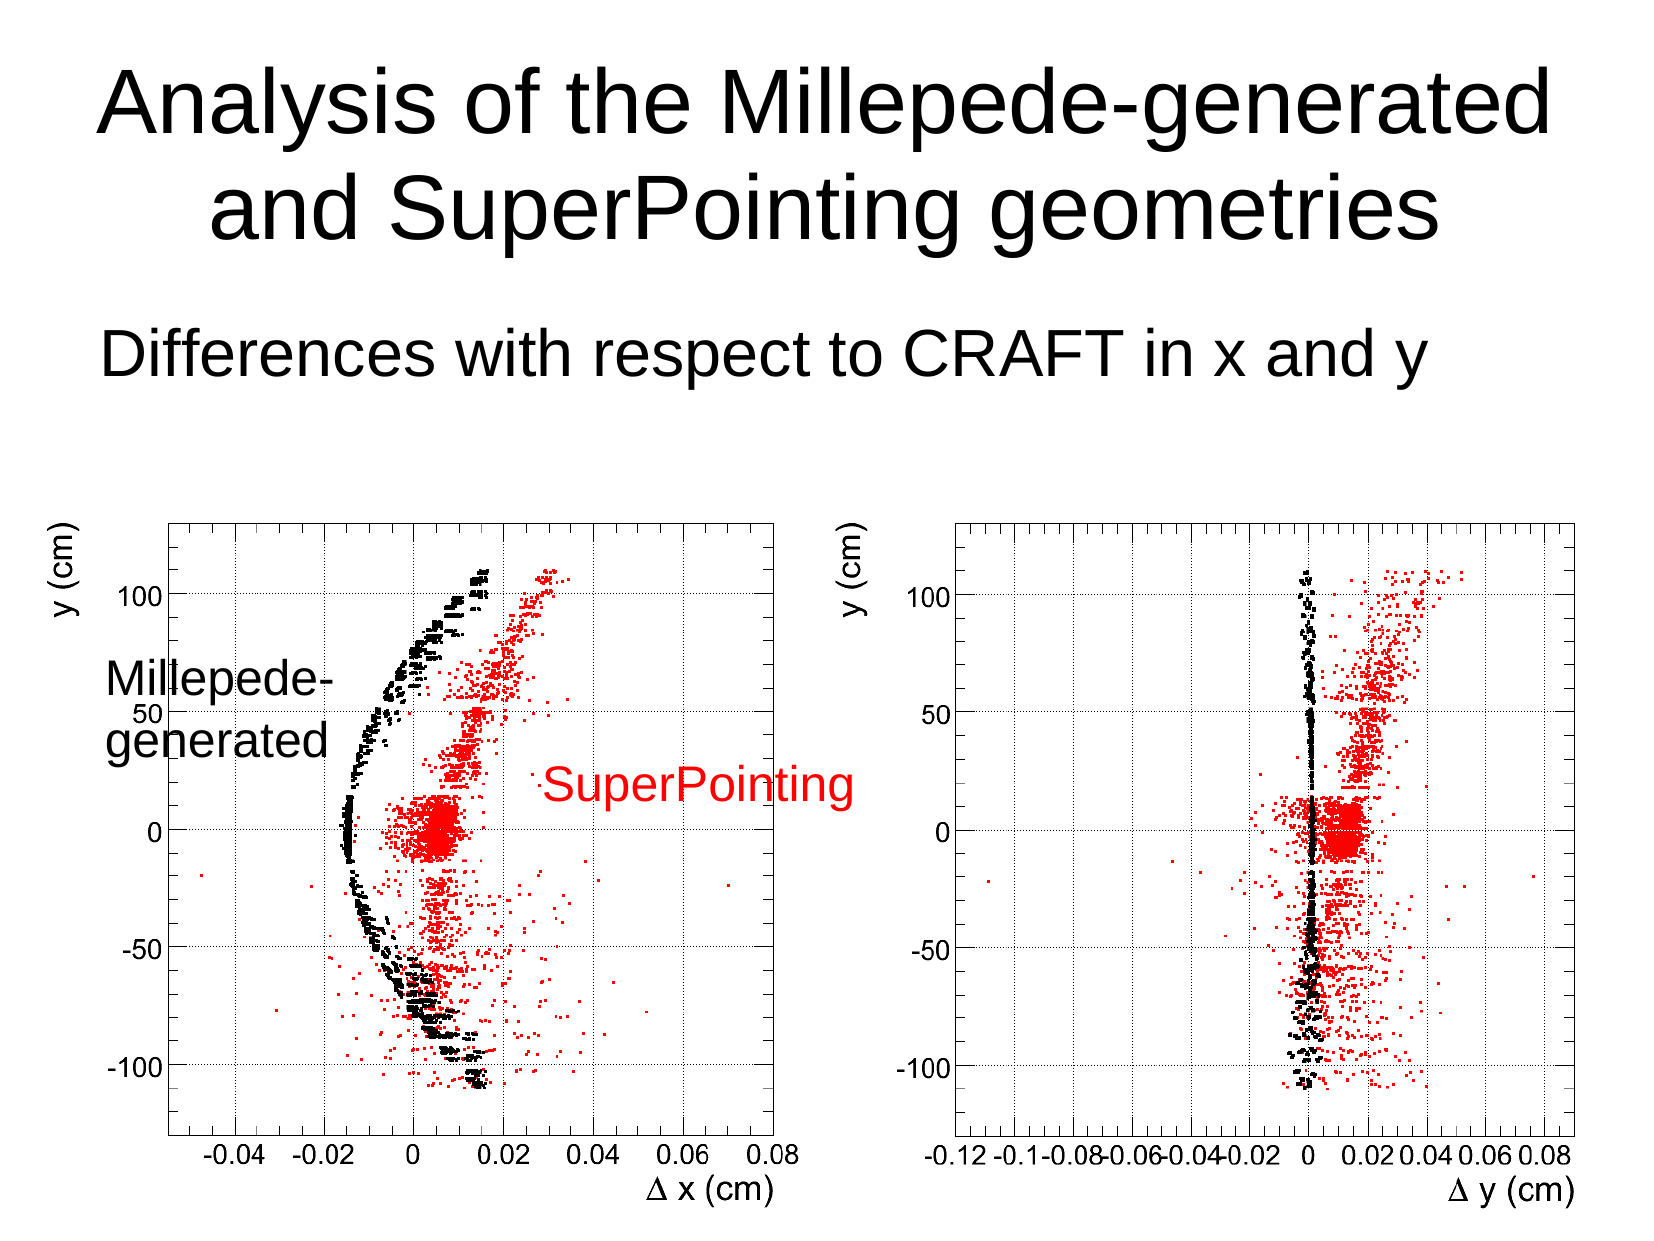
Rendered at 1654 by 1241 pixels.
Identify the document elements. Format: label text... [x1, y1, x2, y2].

text_box Millepede-generated [90, 635, 466, 776]
picture [32, 479, 1607, 1241]
title Analysis of the Millepede-generated and SuperPointing geometries [82, 38, 1571, 267]
list Differences with respect to CRAFT in x and y [82, 313, 1571, 436]
text_box SuperPointing [527, 741, 903, 820]
